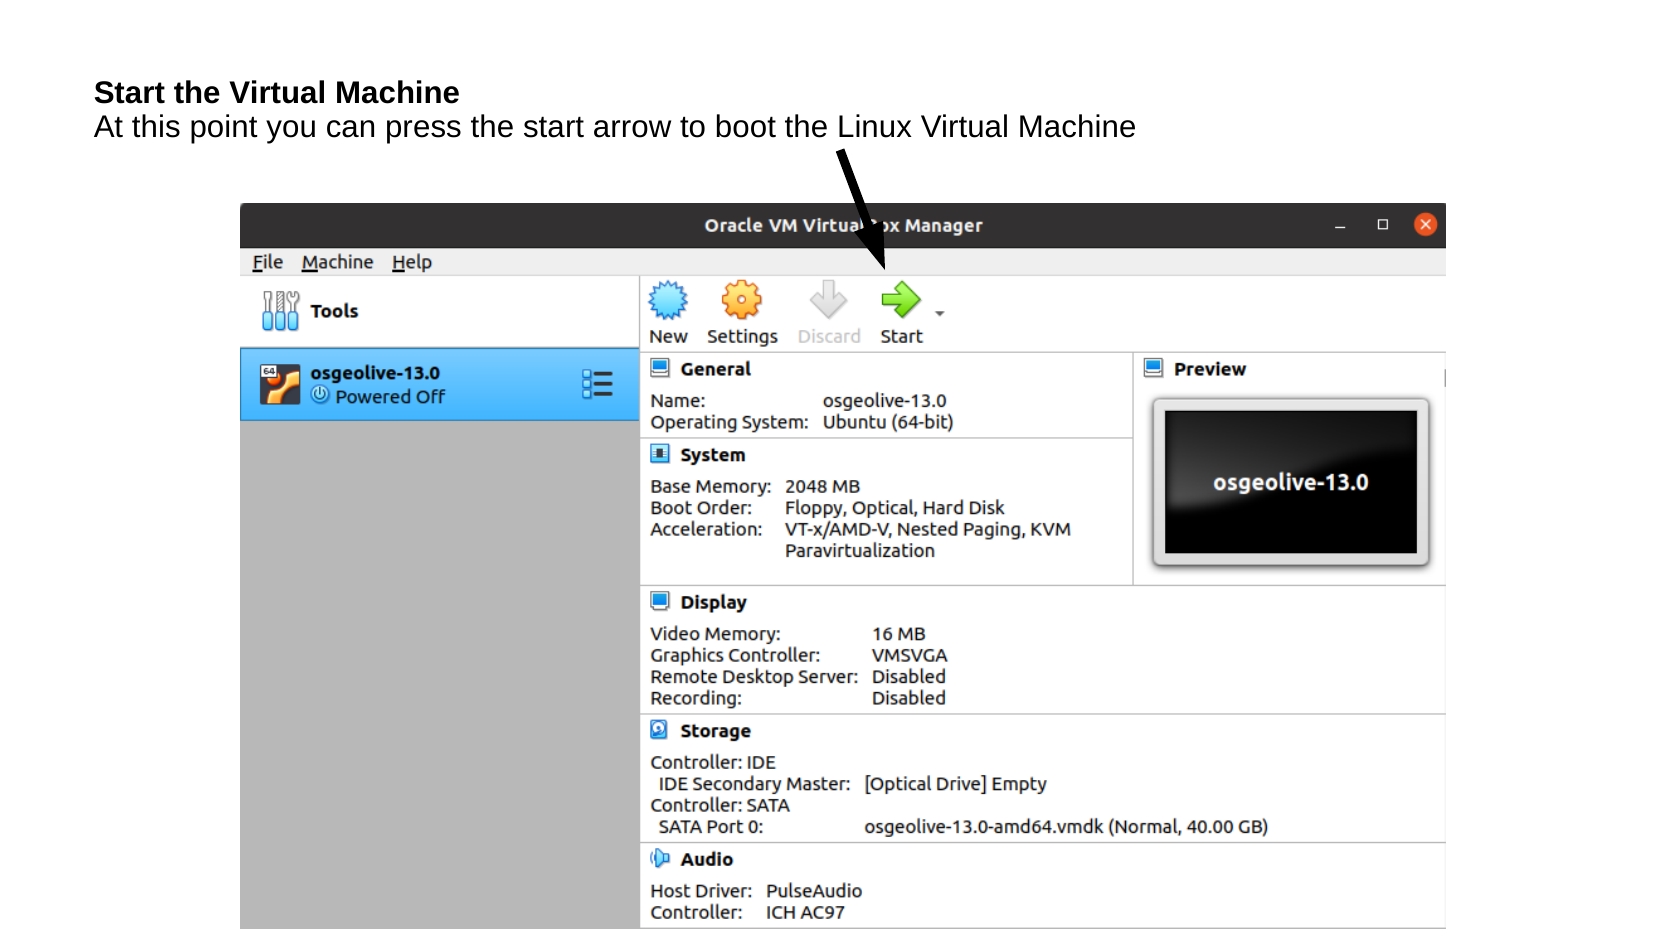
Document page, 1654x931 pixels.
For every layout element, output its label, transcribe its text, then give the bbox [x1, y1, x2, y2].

picture [240, 203, 1446, 929]
text_box Start the Virtual Machine At this point you can press the start arrow to boot the Linux Virtual Machine [79, 67, 1606, 204]
